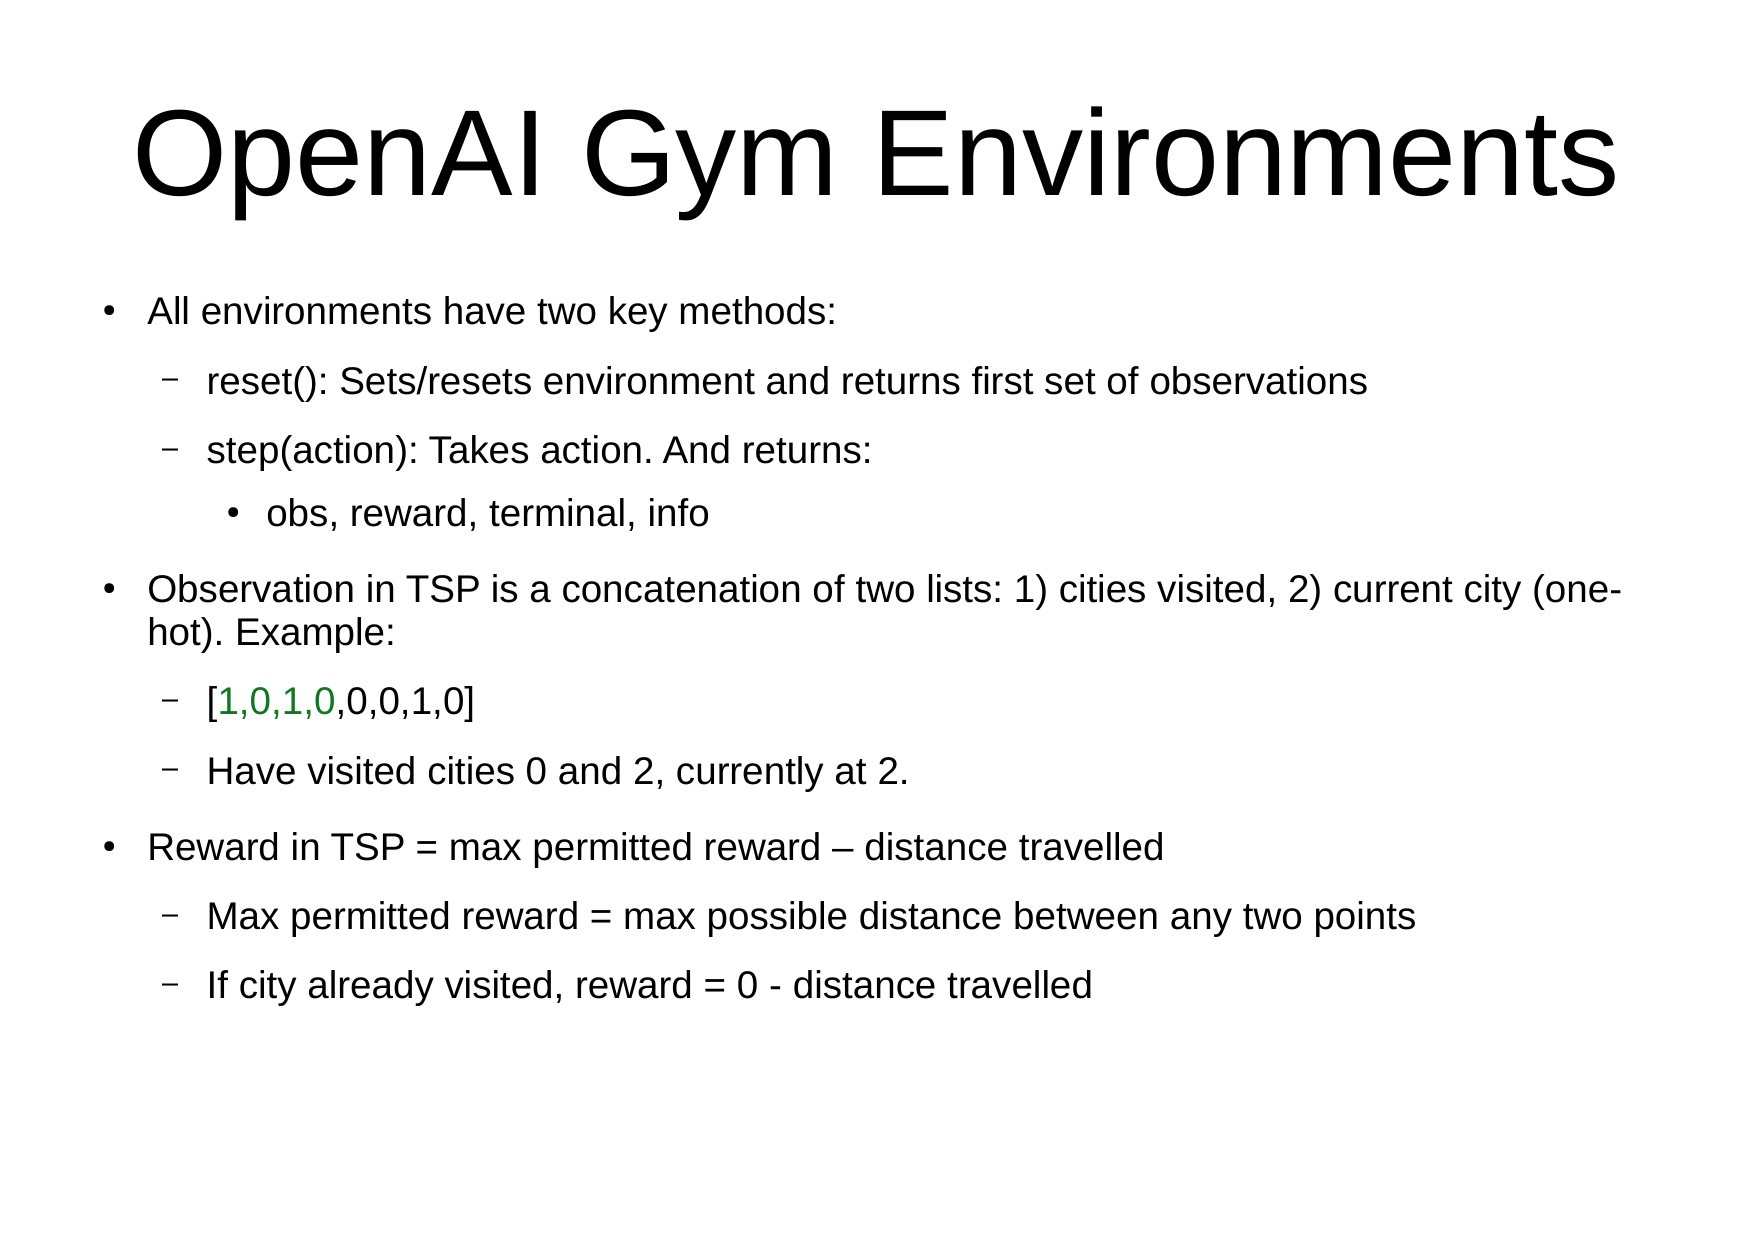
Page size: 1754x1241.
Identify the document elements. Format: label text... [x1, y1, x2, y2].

title OpenAI Gym Environments [87, 49, 1667, 257]
list All environments have two key methods: reset(): Sets/resets environment and returns first set of observations step(action): Takes action. And returns: obs, reward, terminal, info Observation in TSP is a concatenation of two lists: 1) cities visited, 2) current city (one-hot). Example: [1,0,1,0,0,0,1,0] Have visited cities 0 and 2, currently at 2. Reward in TSP = max permitted reward – distance travelled Max permitted reward = max possible distance between any two points If city already visited, reward = 0 - distance travelled [87, 290, 1667, 1010]
